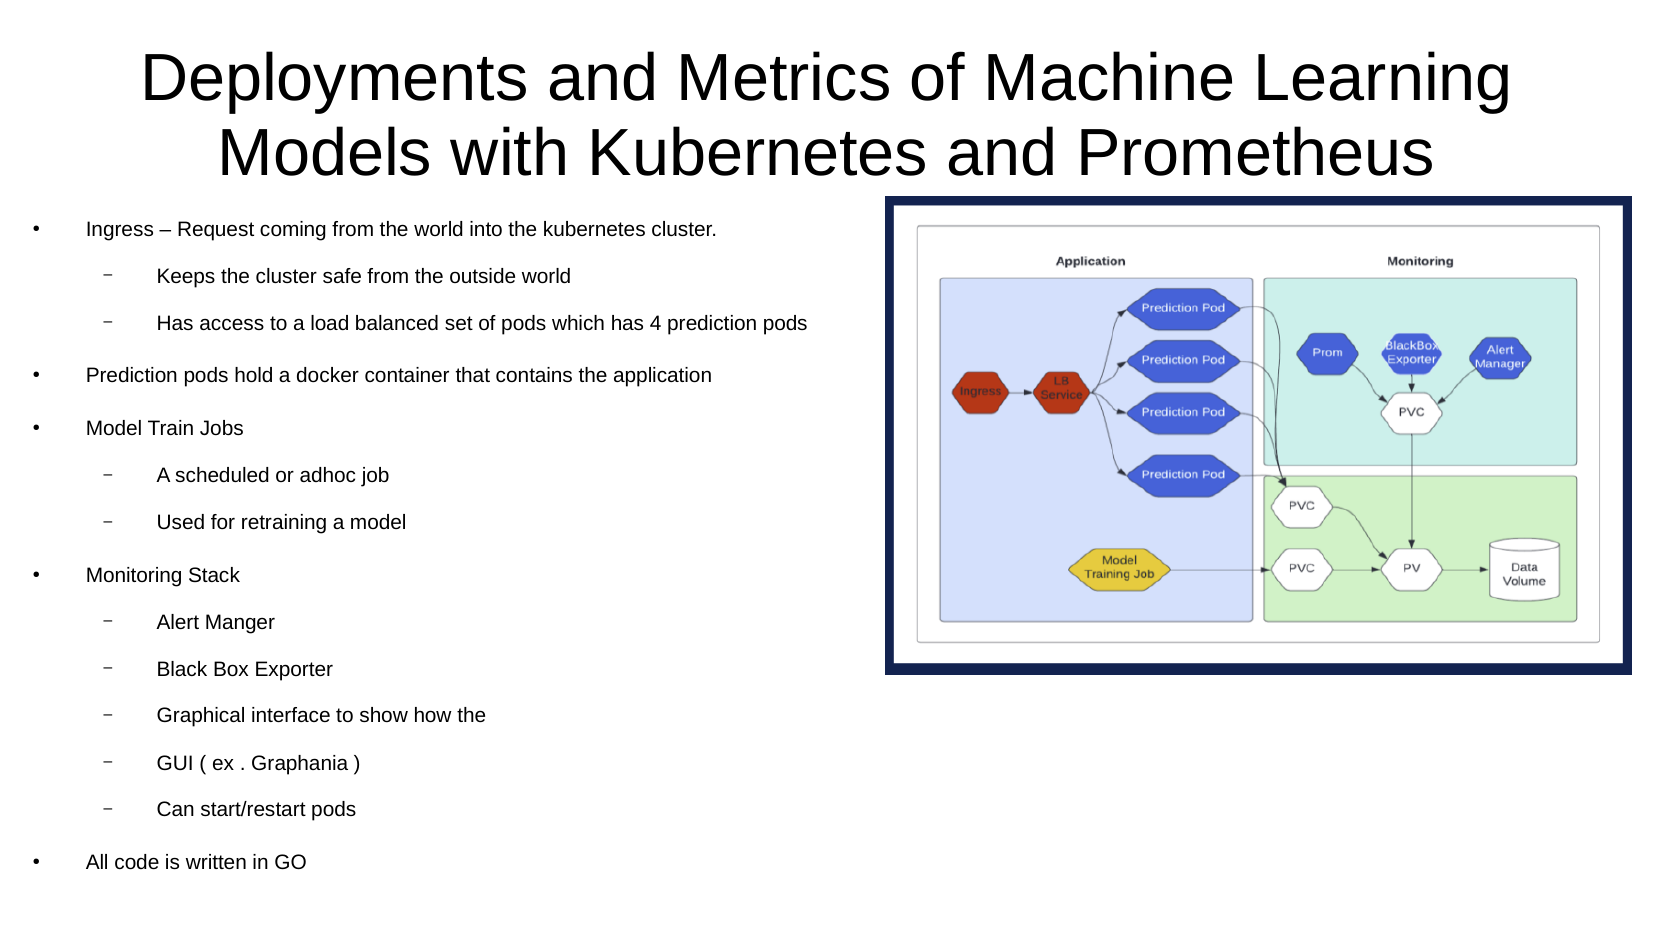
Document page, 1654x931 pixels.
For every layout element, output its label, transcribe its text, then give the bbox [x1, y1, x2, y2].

list Ingress – Request coming from the world into the kubernetes cluster. Keeps the cluster safe from the outside world Has access to a load balanced set of pods which has 4 prediction pods Prediction pods hold a docker container that contains the application Model Train Jobs A scheduled or adhoc job Used for retraining a model Monitoring Stack Alert Manger Black Box Exporter Graphical interface to show how the GUI ( ex . Graphania ) Can start/restart pods All code is written in GO [15, 217, 1571, 901]
title Deployments and Metrics of Machine Learning Models with Kubernetes and Prometheus [82, 37, 1571, 193]
picture [885, 196, 1632, 676]
